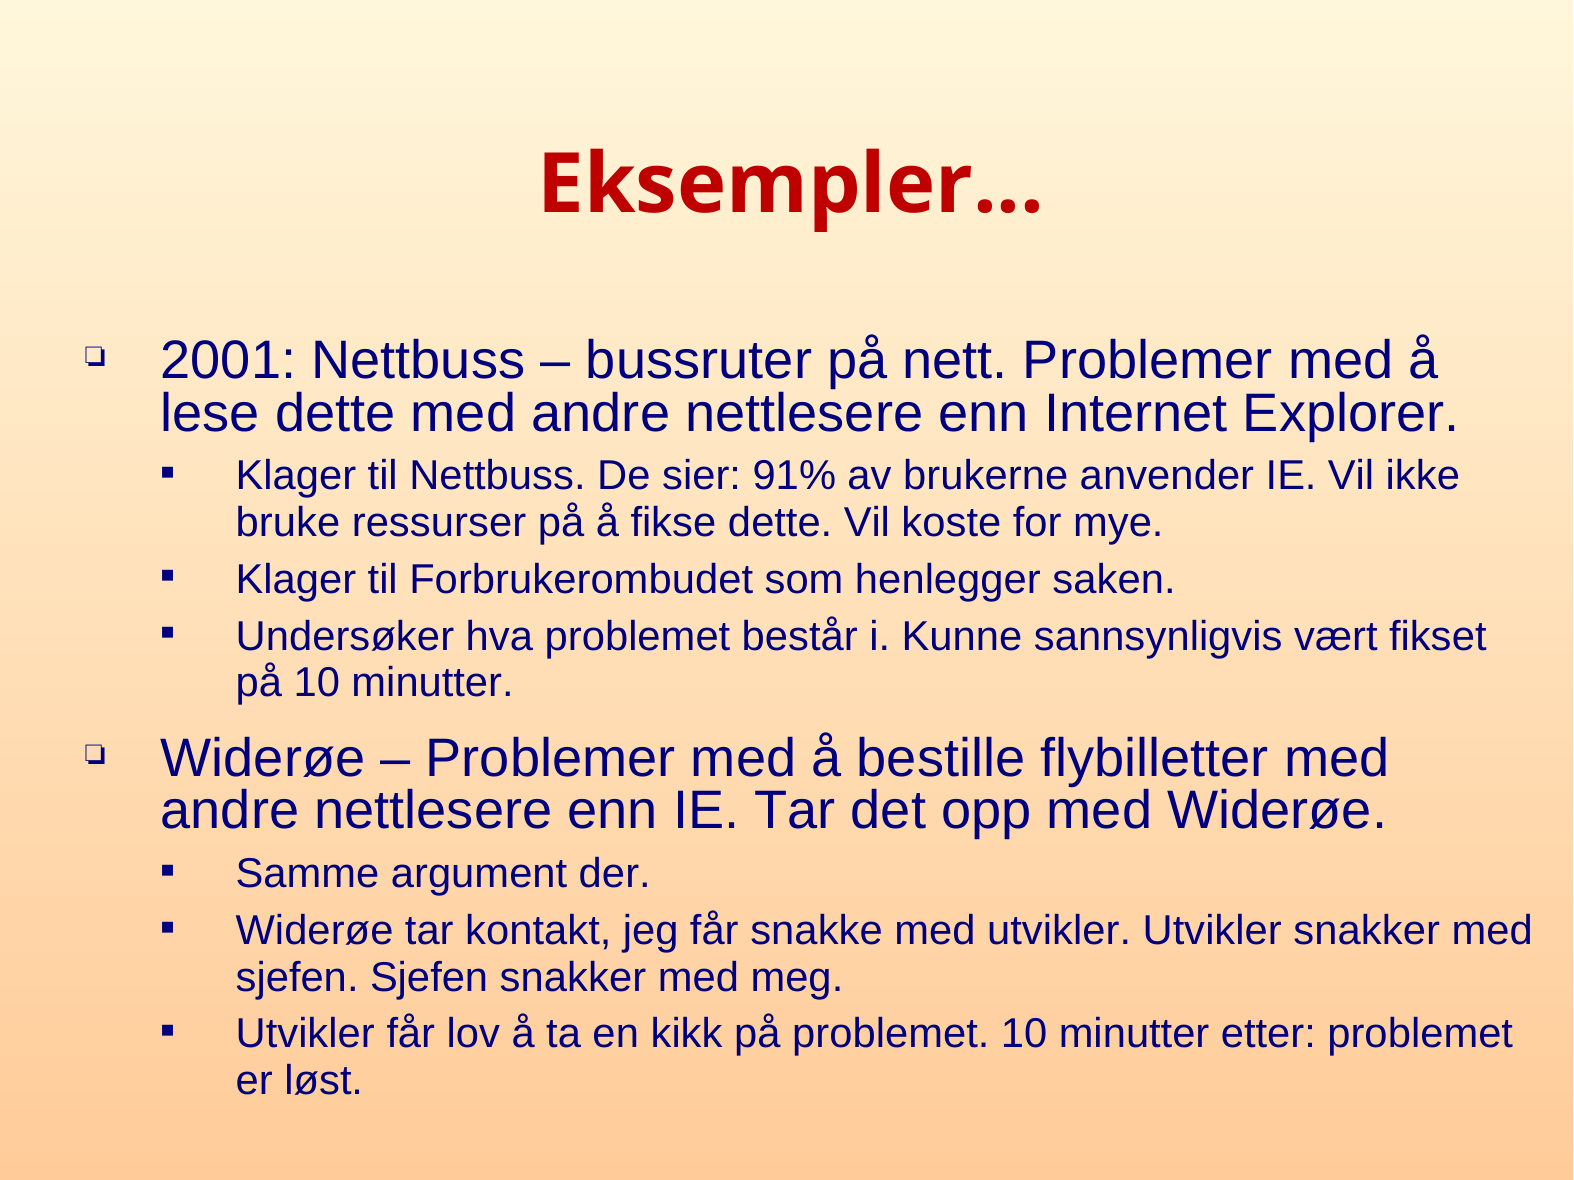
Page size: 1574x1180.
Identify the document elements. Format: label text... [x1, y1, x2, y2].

list 2001: Nettbuss – bussruter på nett. Problemer med å lese dette med andre nettlesere enn Internet Explorer. Klager til Nettbuss. De sier: 91% av brukerne anvender IE. Vil ikke bruke ressurser på å fikse dette. Vil koste for mye. Klager til Forbrukerombudet som henlegger saken. Undersøker hva problemet består i. Kunne sannsynligvis vært fikset på 10 minutter. Widerøe – Problemer med å bestille flybilletter med andre nettlesere enn IE. Tar det opp med Widerøe. Samme argument der. Widerøe tar kontakt, jeg får snakke med utvikler. Utvikler snakker med sjefen. Sjefen snakker med meg. Utvikler får lov å ta en kikk på problemet. 10 minutter etter: problemet er løst. [85, 336, 1539, 1170]
title Eksempler... [39, 54, 1543, 309]
